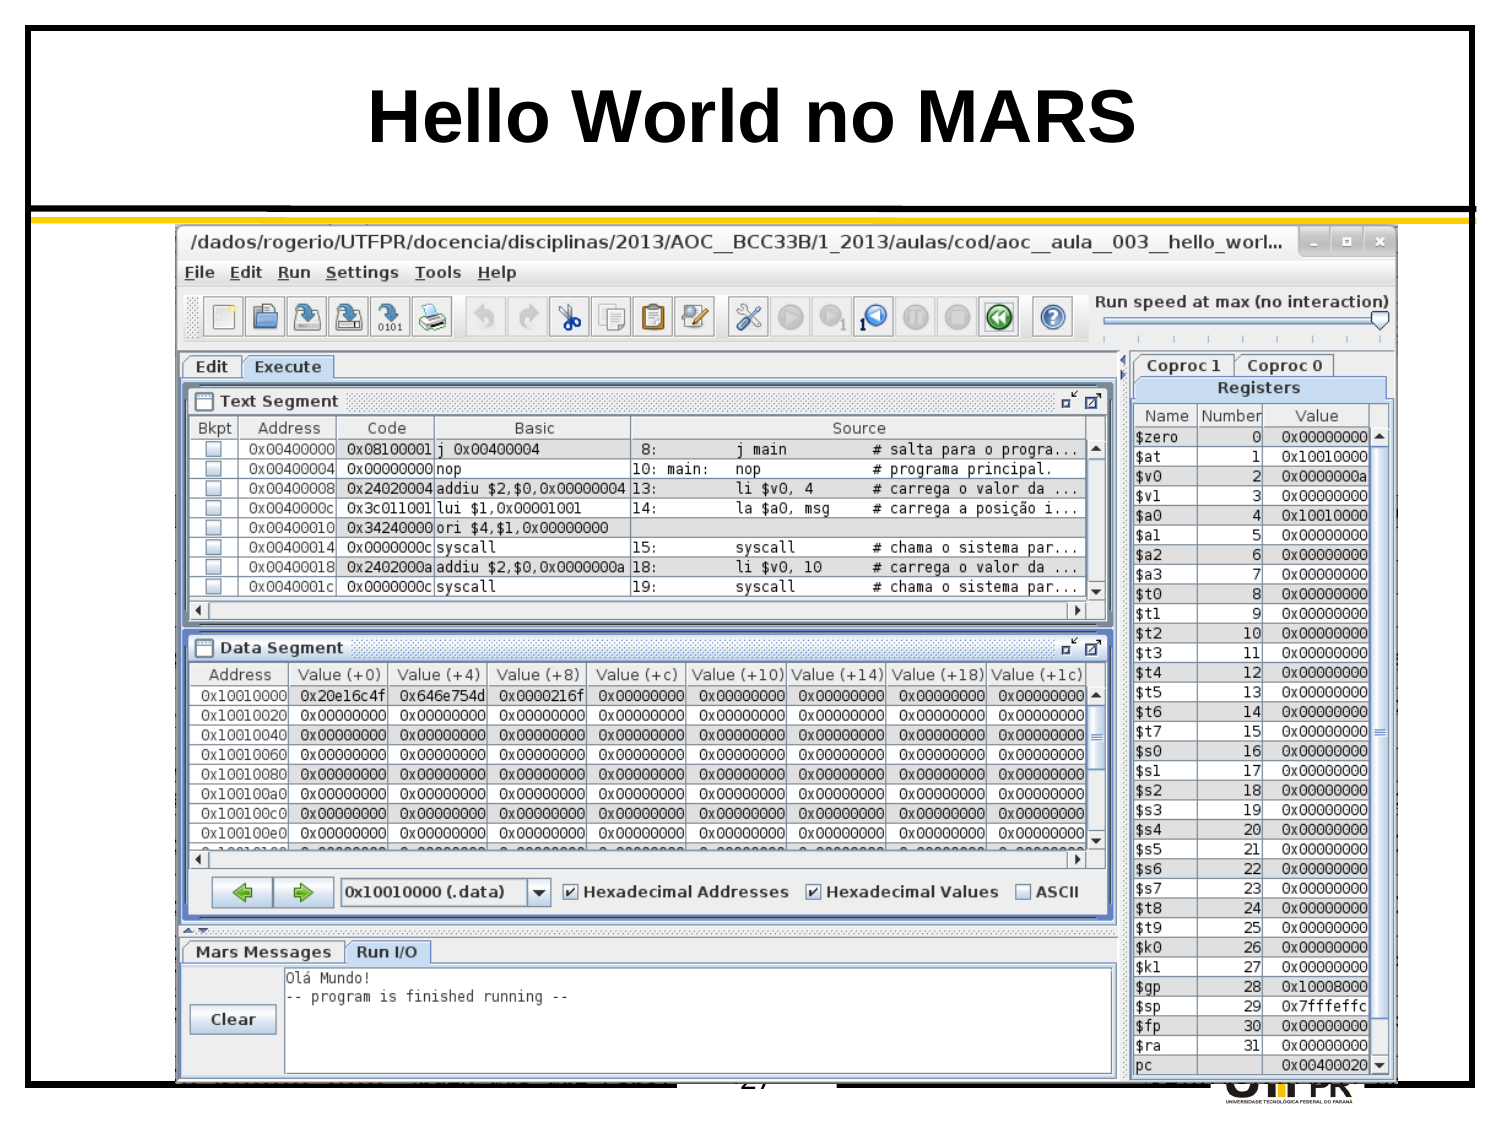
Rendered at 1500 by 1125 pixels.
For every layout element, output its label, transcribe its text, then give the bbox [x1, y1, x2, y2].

title Hello World no MARS [29, 29, 1477, 207]
picture [175, 224, 1398, 1104]
